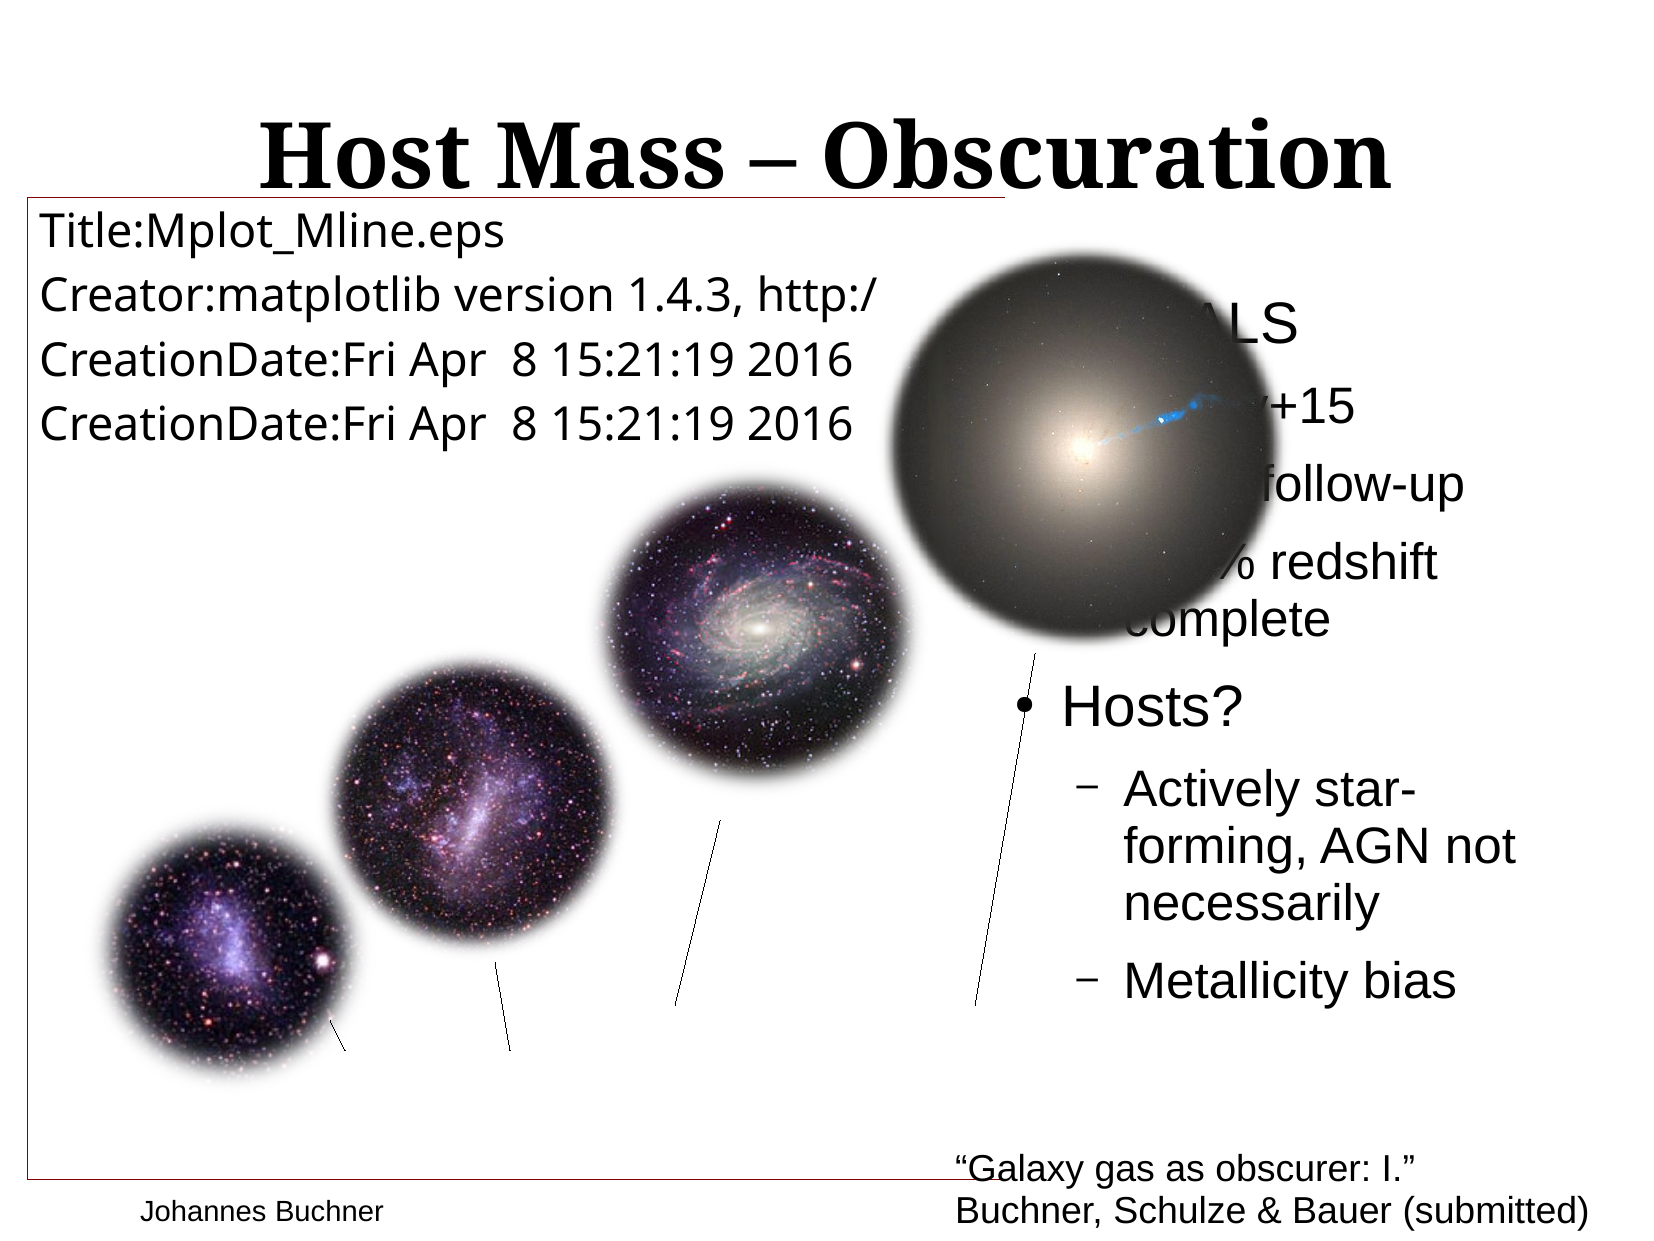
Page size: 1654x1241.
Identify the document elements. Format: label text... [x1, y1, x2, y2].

list SHOALS Perley+15 Deep follow-up ~90% redshift complete Hosts? Actively star-forming, AGN not necessarily Metallicity bias [998, 290, 1595, 1010]
title Host Mass – Obscuration [82, 49, 1571, 257]
text_box “Galaxy gas as obscurer: I.” Buchner, Schulze & Bauer (submitted) [940, 1140, 1646, 1239]
picture [24, 194, 1291, 1180]
